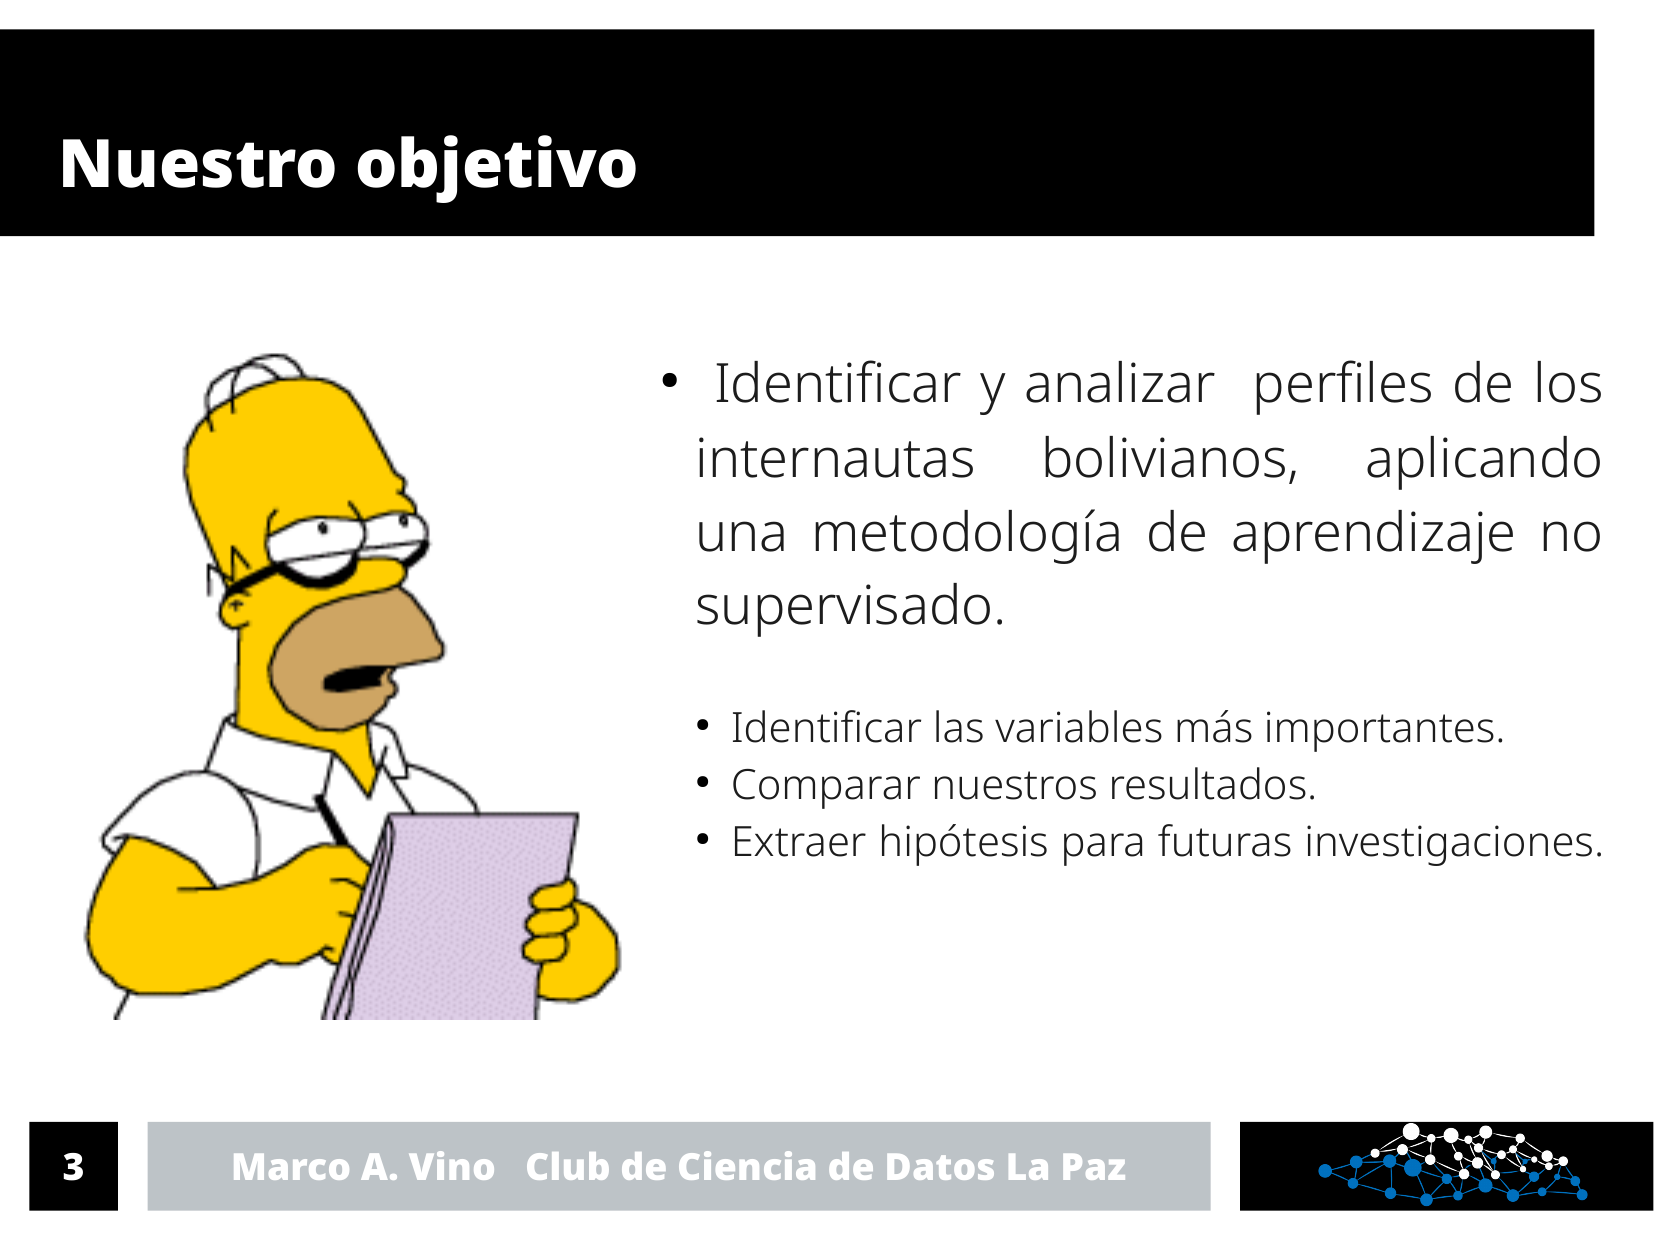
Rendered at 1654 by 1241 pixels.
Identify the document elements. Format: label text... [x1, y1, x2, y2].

subtitle Identificar y analizar perfiles de los internautas bolivianos, aplicando una metodología de aprendizaje no supervisado. Identificar las variables más importantes. Comparar nuestros resultados. Extraer hipótesis para futuras investigaciones. [660, 345, 1606, 1066]
picture [55, 337, 646, 1021]
picture [1310, 1107, 1599, 1225]
title Nuestro objetivo [58, 58, 1595, 207]
